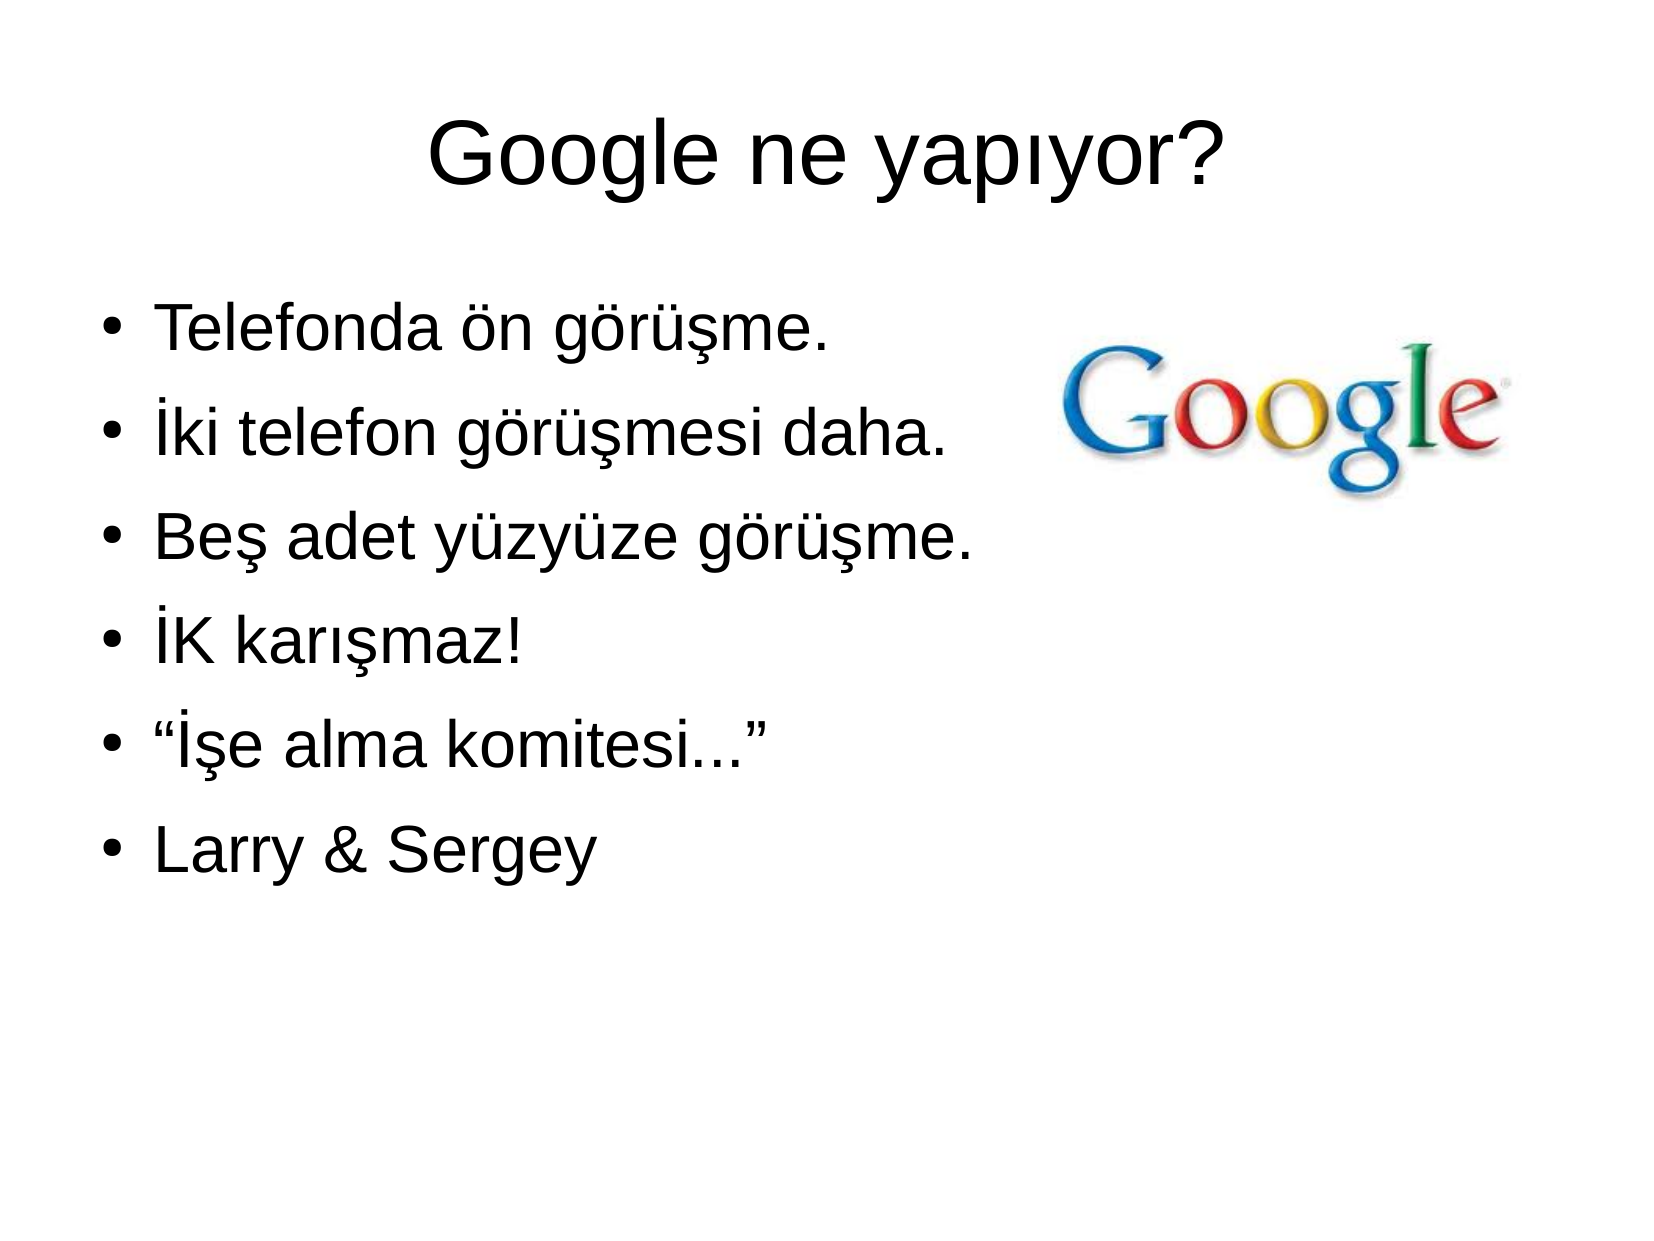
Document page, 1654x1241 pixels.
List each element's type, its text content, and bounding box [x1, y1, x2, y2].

list Telefonda ön görüşme. İki telefon görüşmesi daha. Beş adet yüzyüze görüşme. İK karışmaz! “İşe alma komitesi...” Larry & Sergey [82, 290, 1571, 1109]
picture [1033, 286, 1537, 532]
title Google ne yapıyor? [82, 49, 1571, 257]
